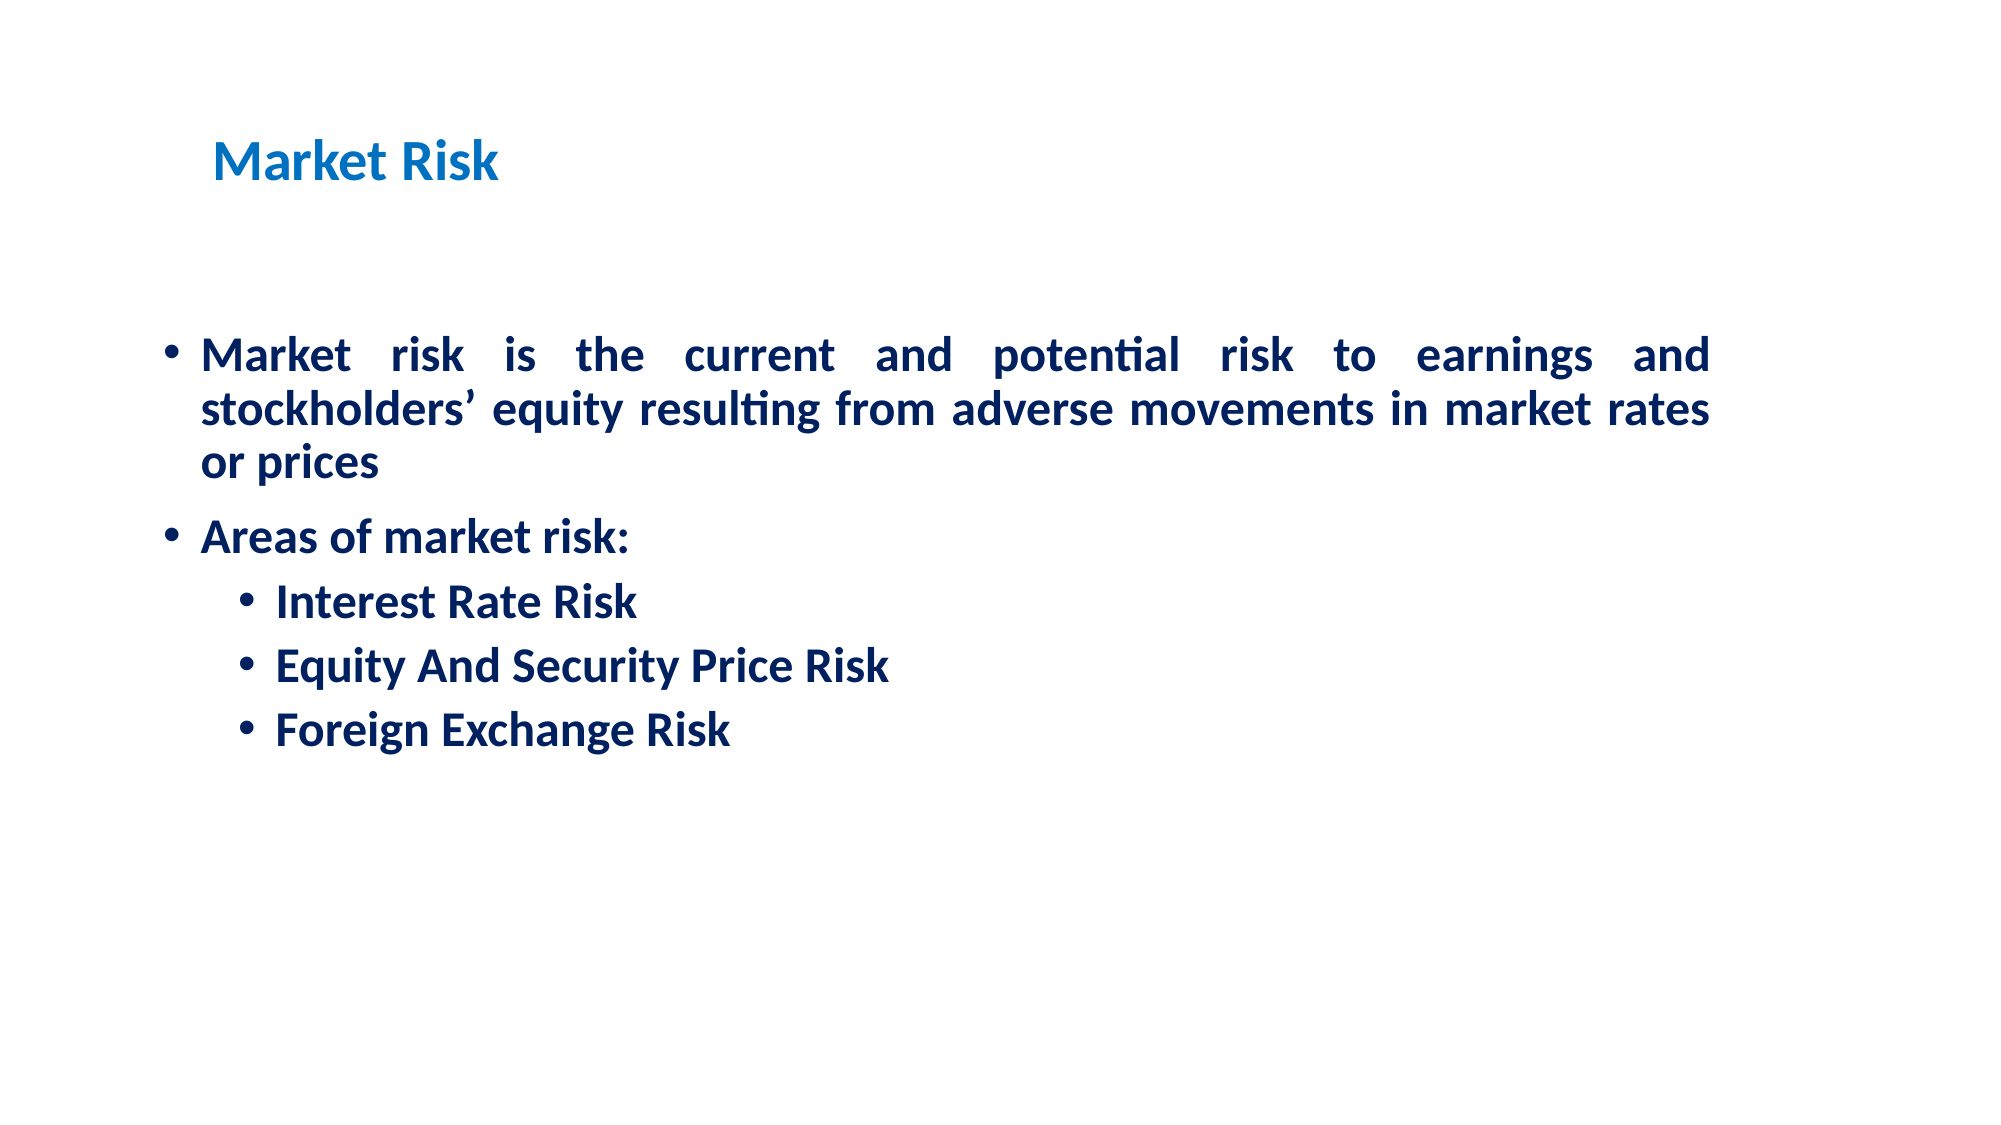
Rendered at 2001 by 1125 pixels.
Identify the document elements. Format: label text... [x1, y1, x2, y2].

list Market risk is the current and potential risk to earnings and stockholders’ equity resulting from adverse movements in market rates or prices Areas of market risk: Interest Rate Risk Equity And Security Price Risk Foreign Exchange Risk [148, 320, 1727, 915]
text_box Market Risk [197, 114, 1724, 200]
